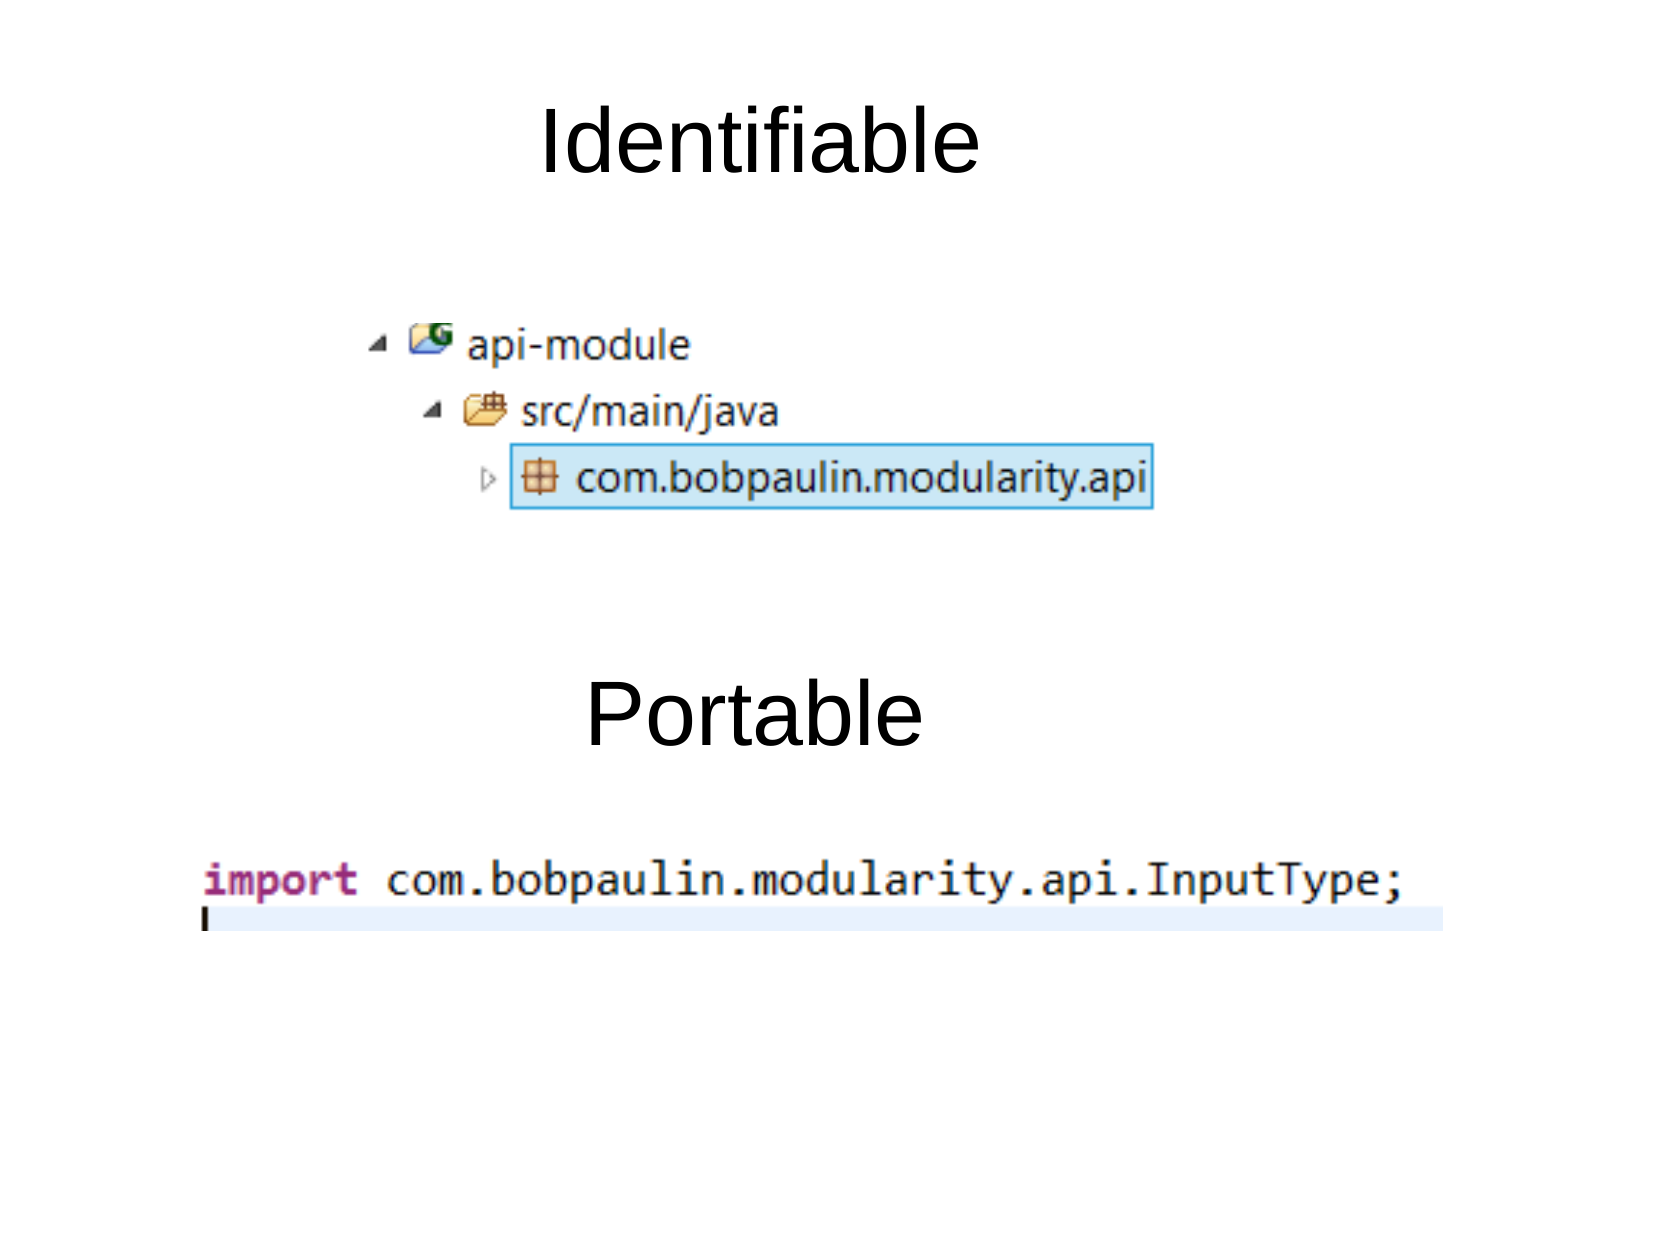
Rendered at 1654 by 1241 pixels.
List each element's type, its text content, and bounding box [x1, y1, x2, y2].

title Identifiable [384, 75, 1138, 208]
text_box Portable [570, 662, 942, 766]
picture [367, 323, 1376, 519]
picture [200, 840, 1443, 931]
